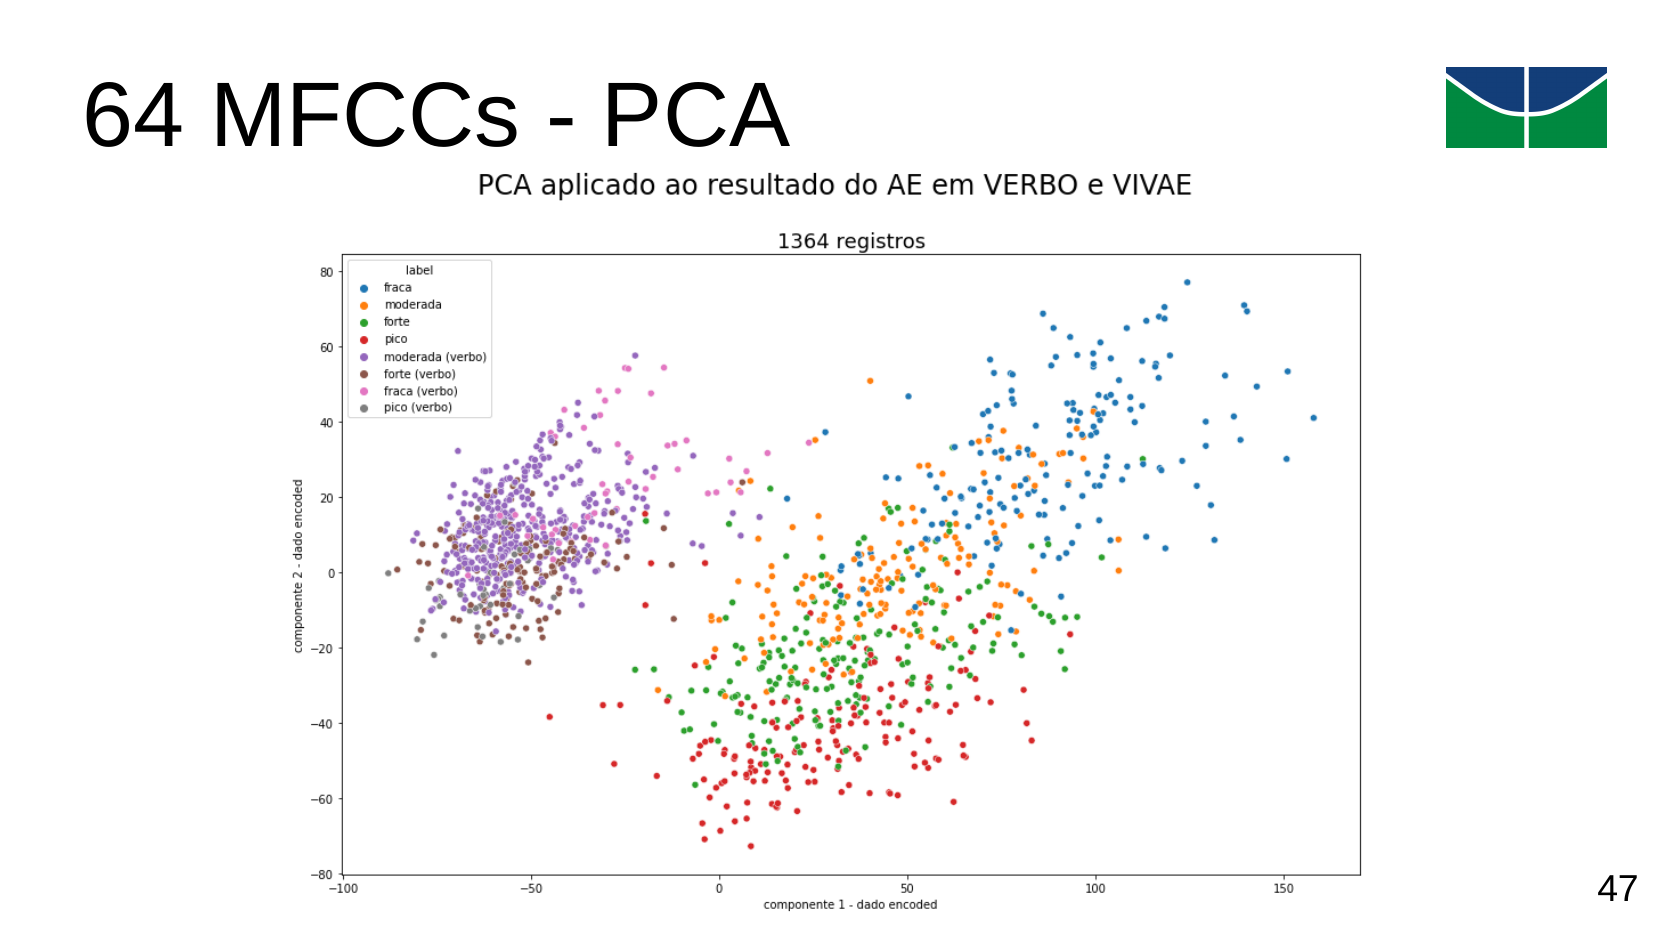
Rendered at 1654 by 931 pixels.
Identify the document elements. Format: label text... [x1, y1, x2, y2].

text_box <number> [1024, 860, 1654, 931]
picture [286, 165, 1368, 918]
picture [1571, 67, 1607, 148]
title 64 MFCCs - PCA [82, 37, 1571, 193]
